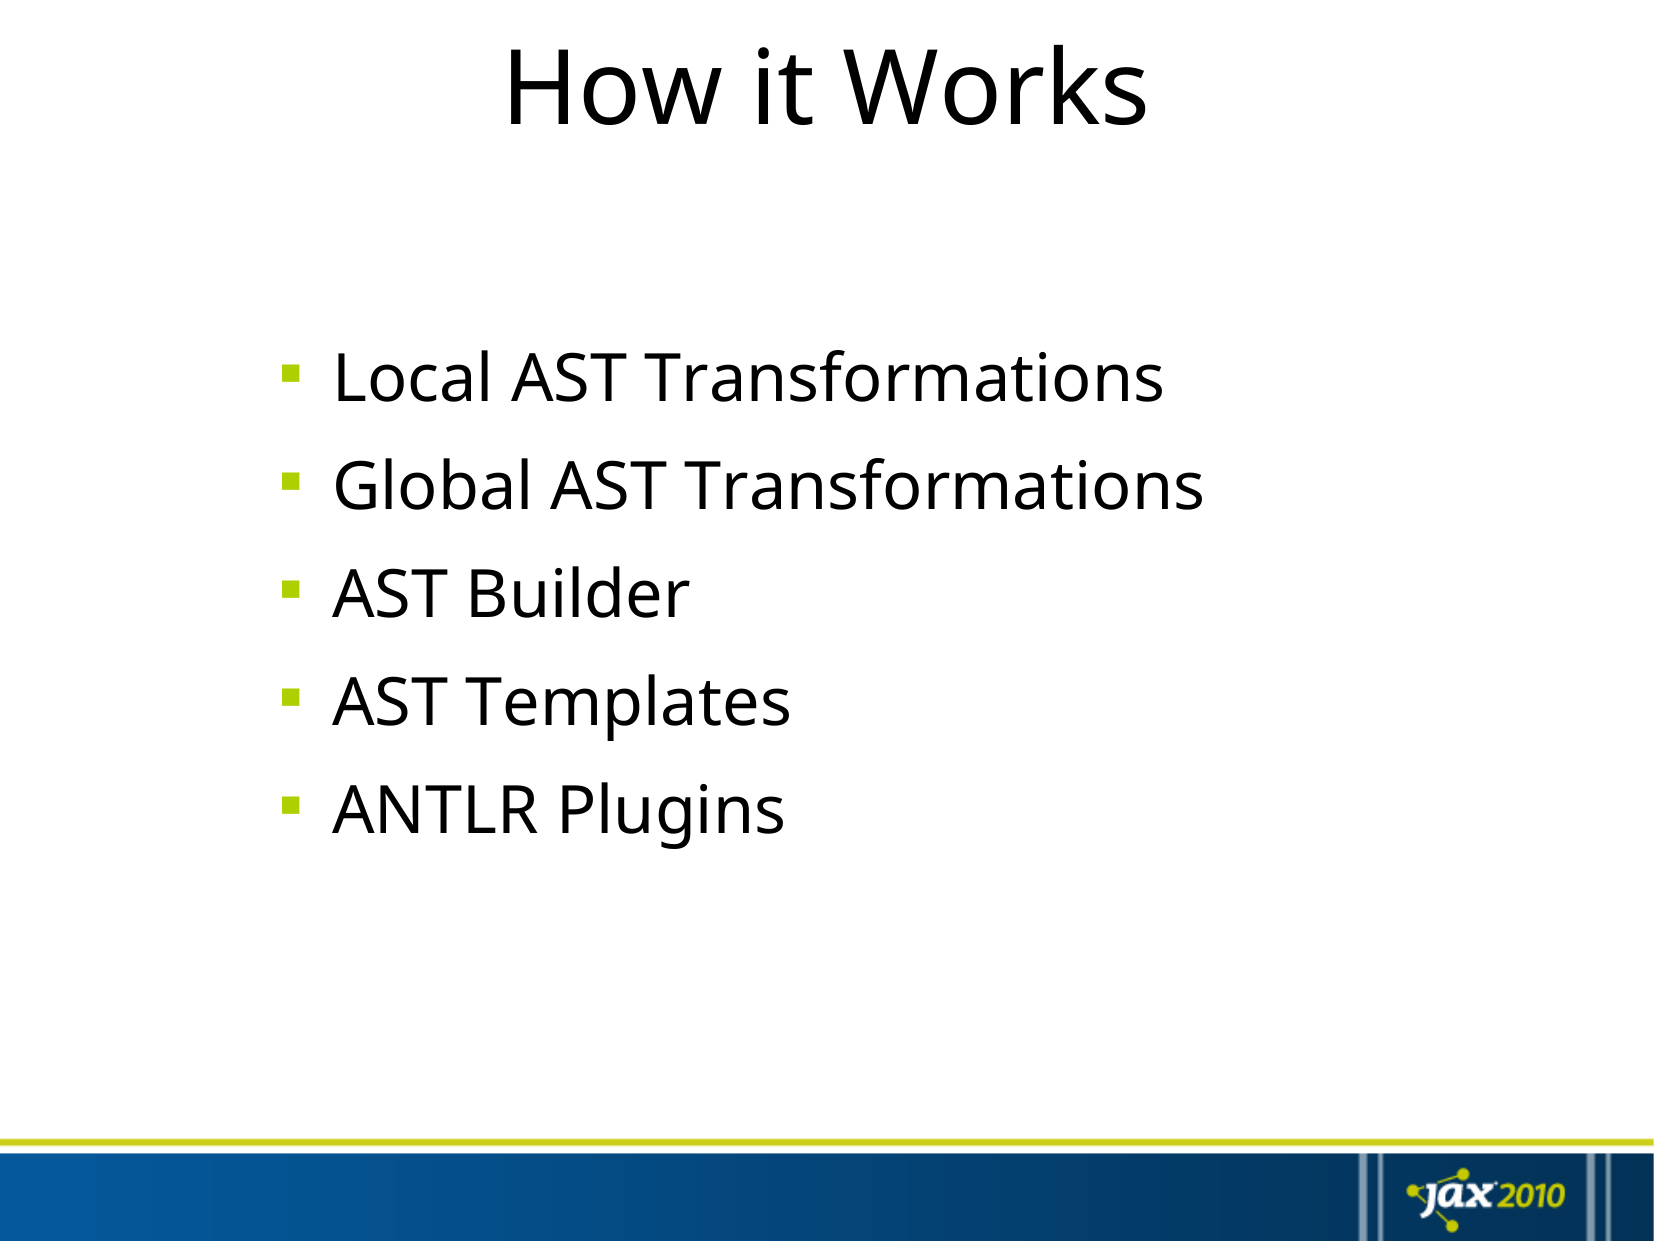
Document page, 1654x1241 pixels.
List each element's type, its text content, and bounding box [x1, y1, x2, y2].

list Local AST Transformations Global AST Transformations AST Builder AST Templates ANTLR Plugins [262, 337, 1571, 1109]
title How it Works [82, 24, 1571, 149]
picture [0, 0, 1654, 1241]
